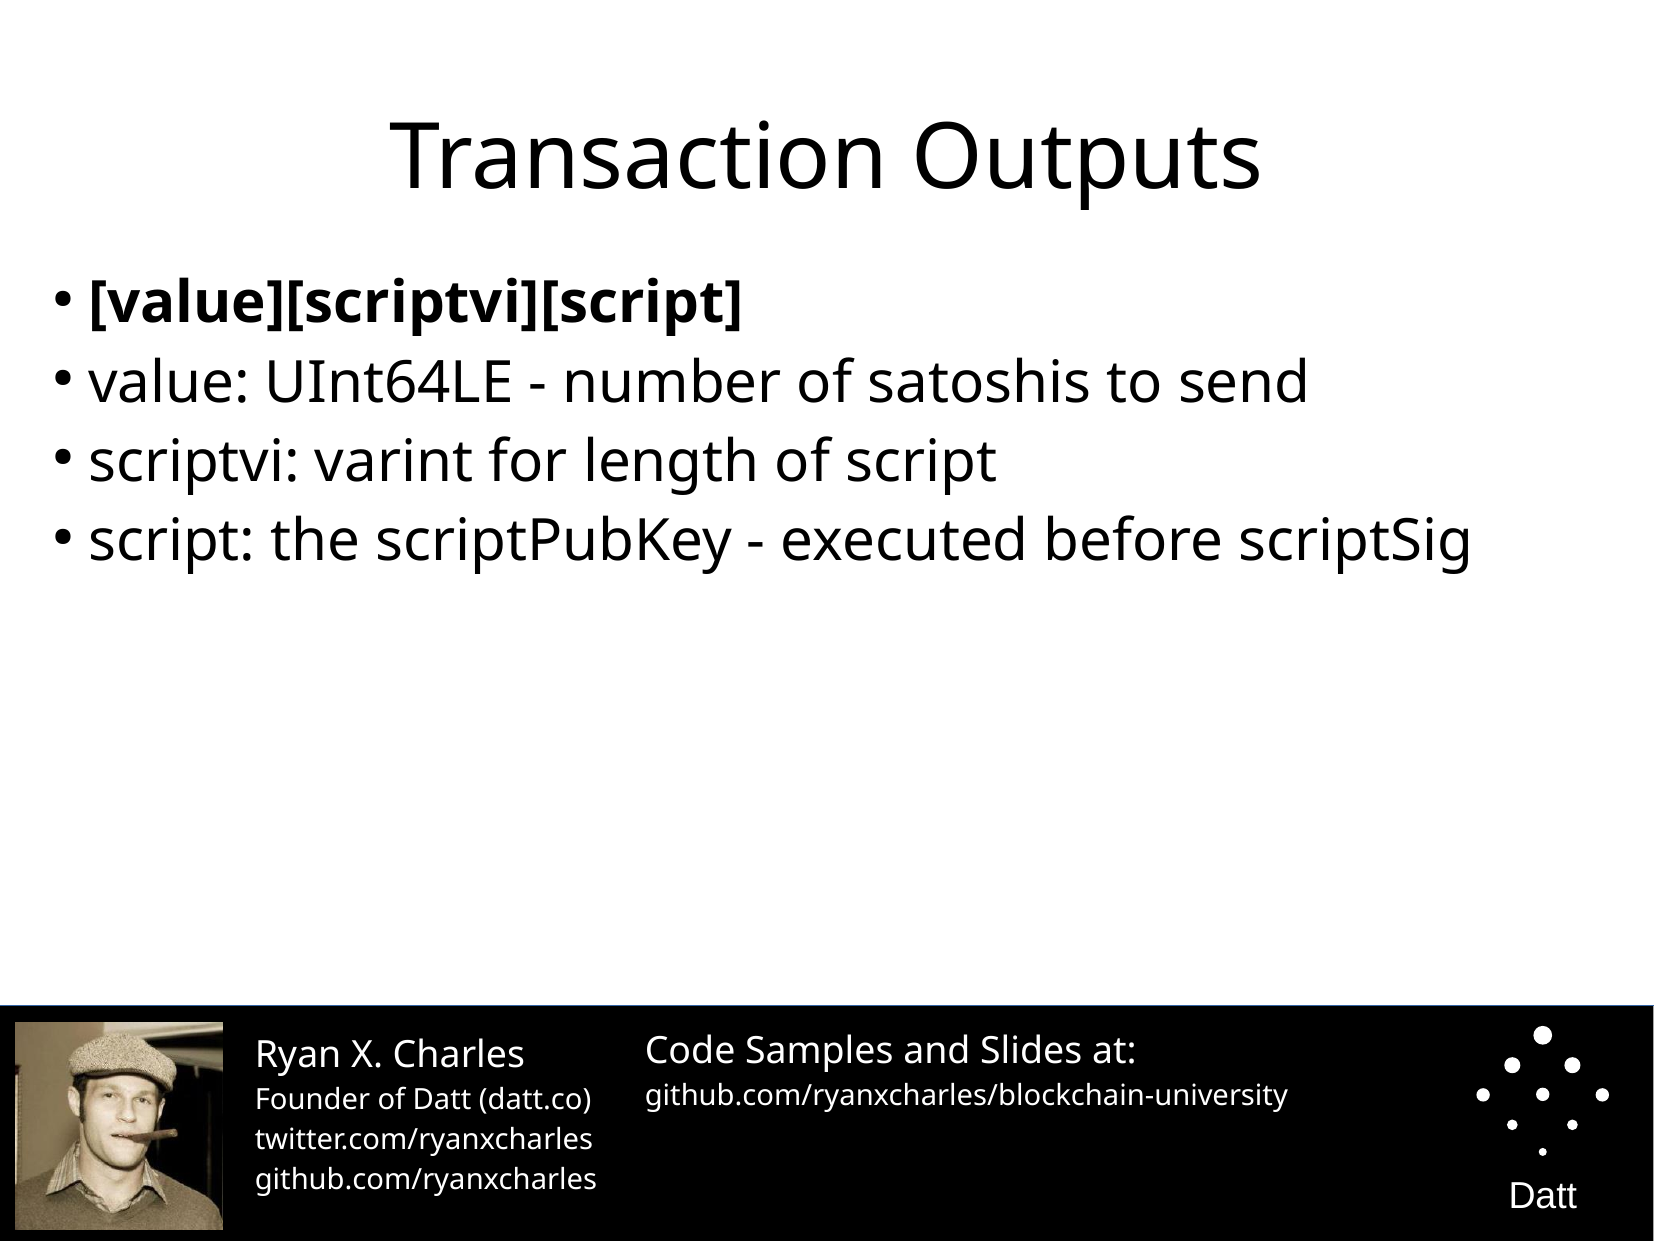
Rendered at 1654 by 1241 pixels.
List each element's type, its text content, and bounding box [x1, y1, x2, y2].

text_box Ryan X. Charles Founder of Datt (datt.co) twitter.com/ryanxcharles github.com/ryanxcharles [240, 1020, 976, 1241]
text_box Datt [1452, 1167, 1633, 1241]
title Transaction Outputs [82, 49, 1571, 257]
text_box [0, 1005, 1654, 1241]
picture [15, 1022, 223, 1231]
picture [1475, 1023, 1611, 1159]
text_box Code Samples and Slides at: github.com/ryanxcharles/blockchain-university [630, 1015, 1403, 1156]
subtitle [value][scriptvi][script] value: UInt64LE - number of satoshis to send scriptvi: varint for length of script script: the scriptPubKey - executed before scriptSig [52, 260, 1606, 961]
